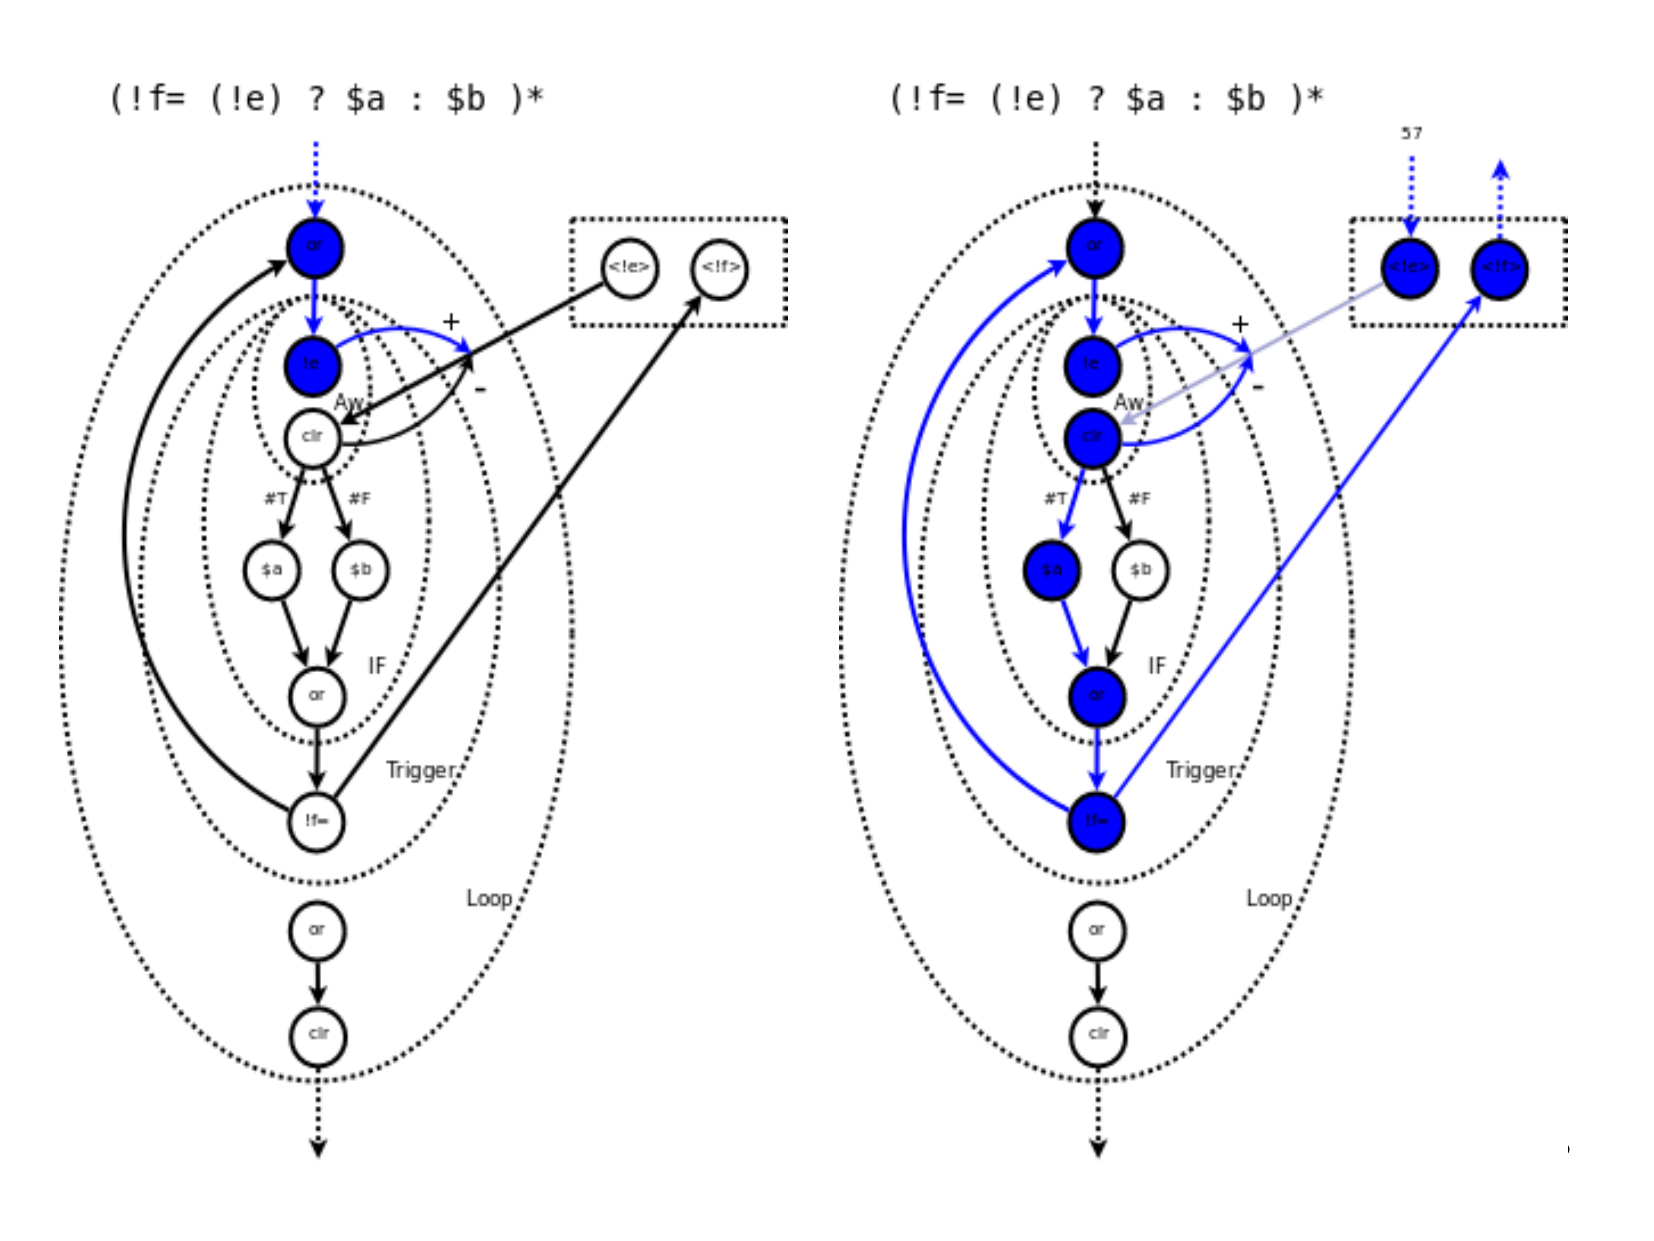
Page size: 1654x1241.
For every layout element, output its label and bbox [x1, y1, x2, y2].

picture [839, 77, 1568, 1163]
picture [59, 77, 788, 1163]
